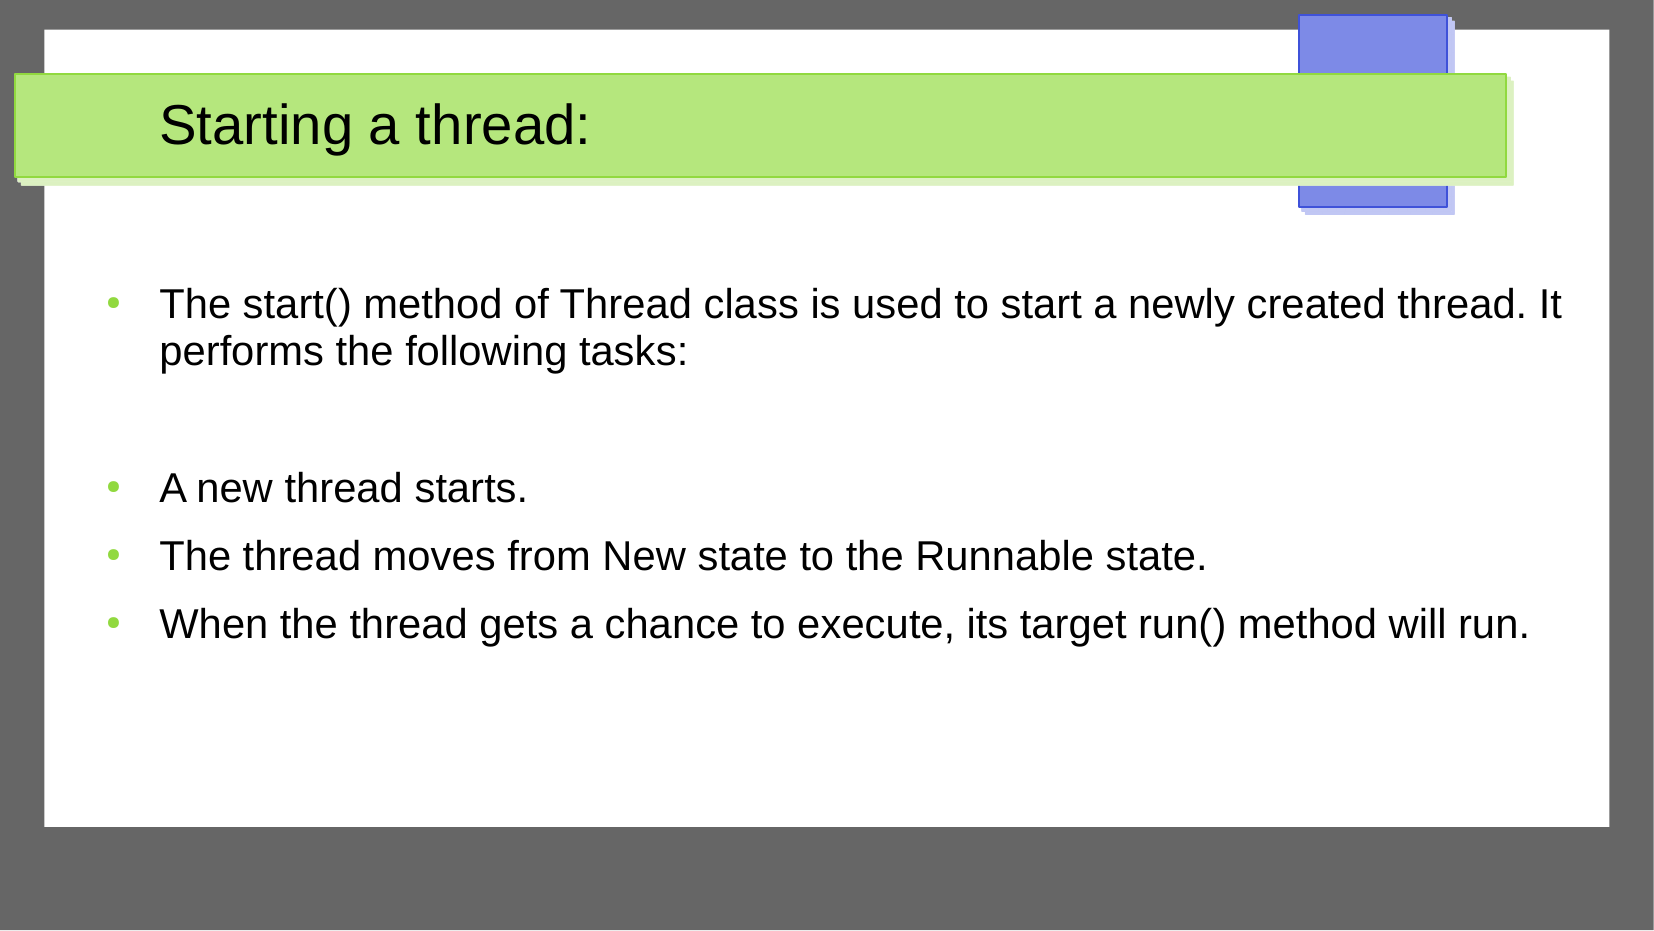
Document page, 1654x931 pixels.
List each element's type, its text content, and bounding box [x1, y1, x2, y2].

list The start() method of Thread class is used to start a newly created thread. It performs the following tasks: A new thread starts. The thread moves from New state to the Runnable state. When the thread gets a chance to execute, its target run() method will run. [88, 212, 1565, 804]
title Starting a thread: [88, 73, 1506, 178]
